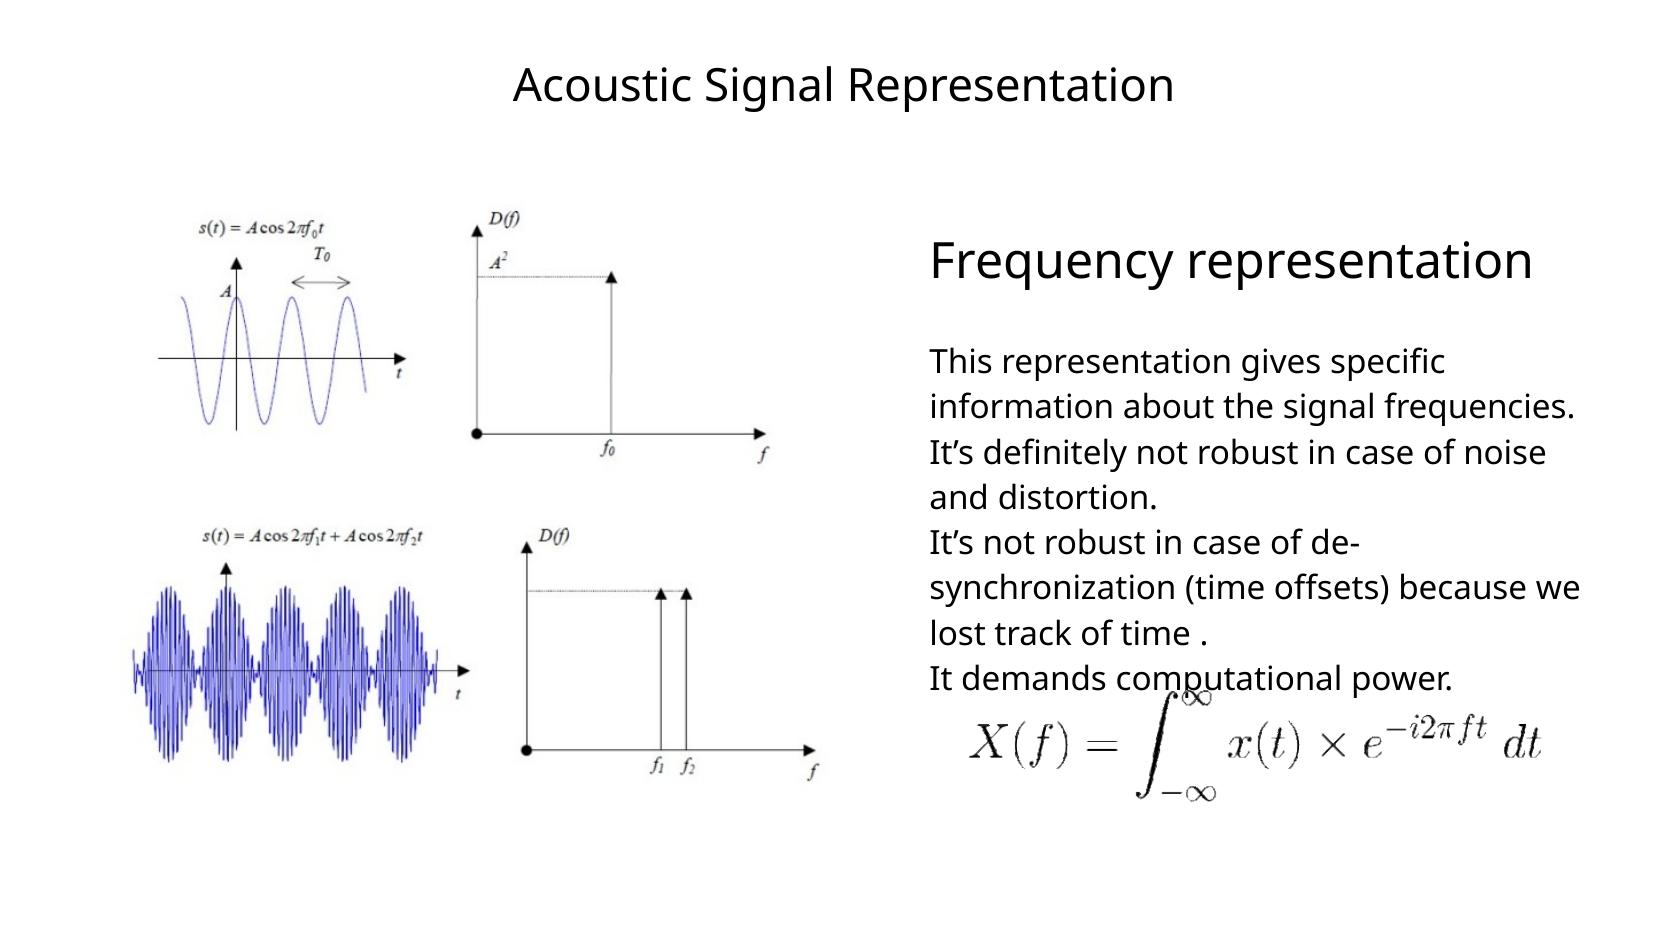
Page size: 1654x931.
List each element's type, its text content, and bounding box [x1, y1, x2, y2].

text_box Acoustic Signal Representation [242, 45, 1411, 136]
text_box Frequency representation This representation gives specific information about the signal frequencies. It’s definitely not robust in case of noise and distortion. It’s not robust in case of de-synchronization (time offsets) because we lost track of time . It demands computational power. [914, 217, 1615, 663]
picture [120, 195, 841, 811]
picture [969, 690, 1542, 802]
